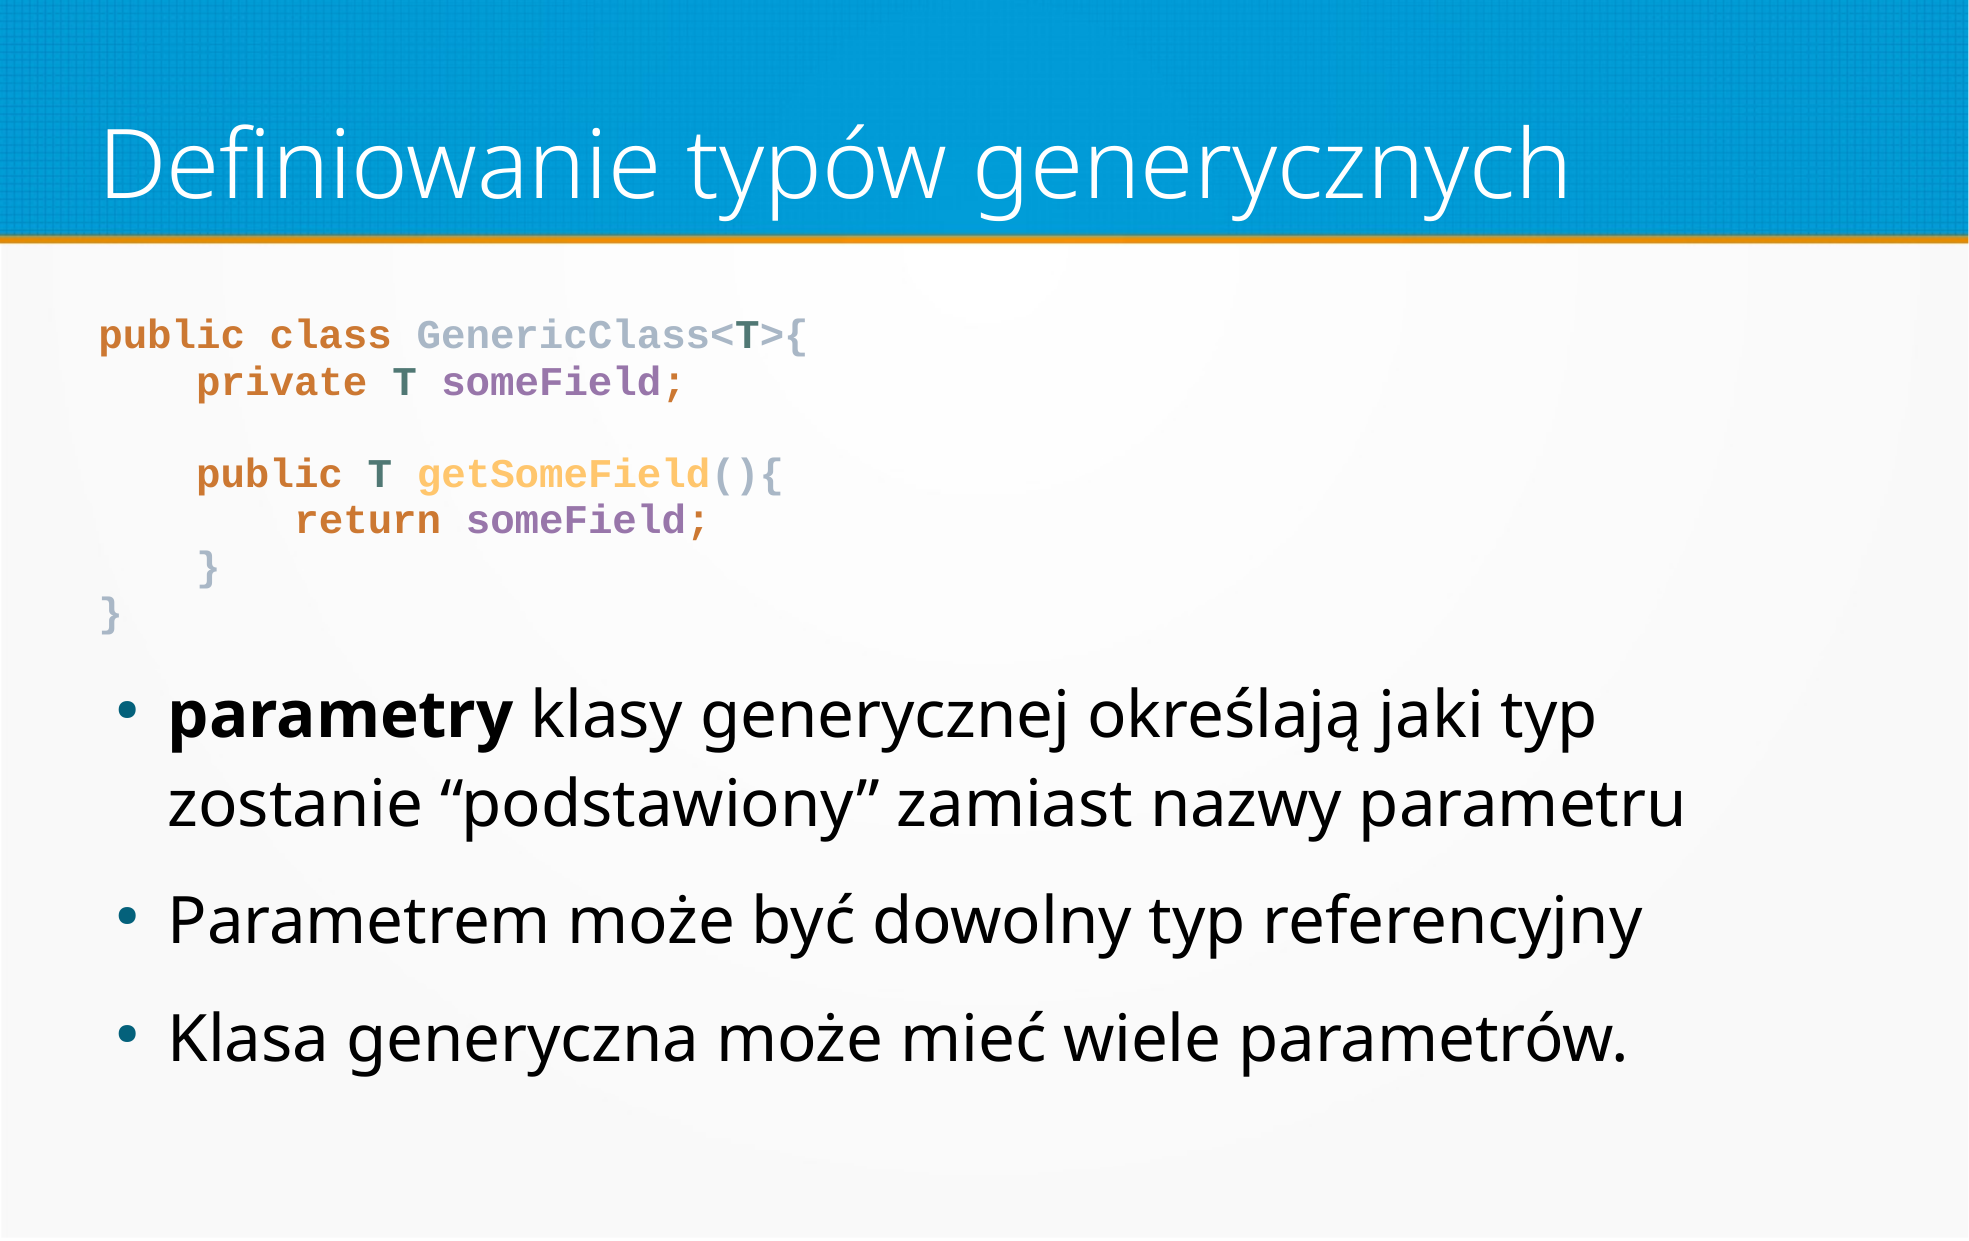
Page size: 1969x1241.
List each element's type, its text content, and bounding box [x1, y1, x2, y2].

picture [0, 233, 1969, 1241]
list public class GenericClass<T>{ private T someField; public T getSomeField(){ return someField; } } parametry klasy generycznej określają jaki typ zostanie “podstawiony” zamiast nazwy parametru Parametrem może być dowolny typ referencyjny Klasa generyczna może mieć wiele parametrów. [98, 315, 1861, 1081]
title Definiowanie typów generycznych [98, 19, 1870, 227]
